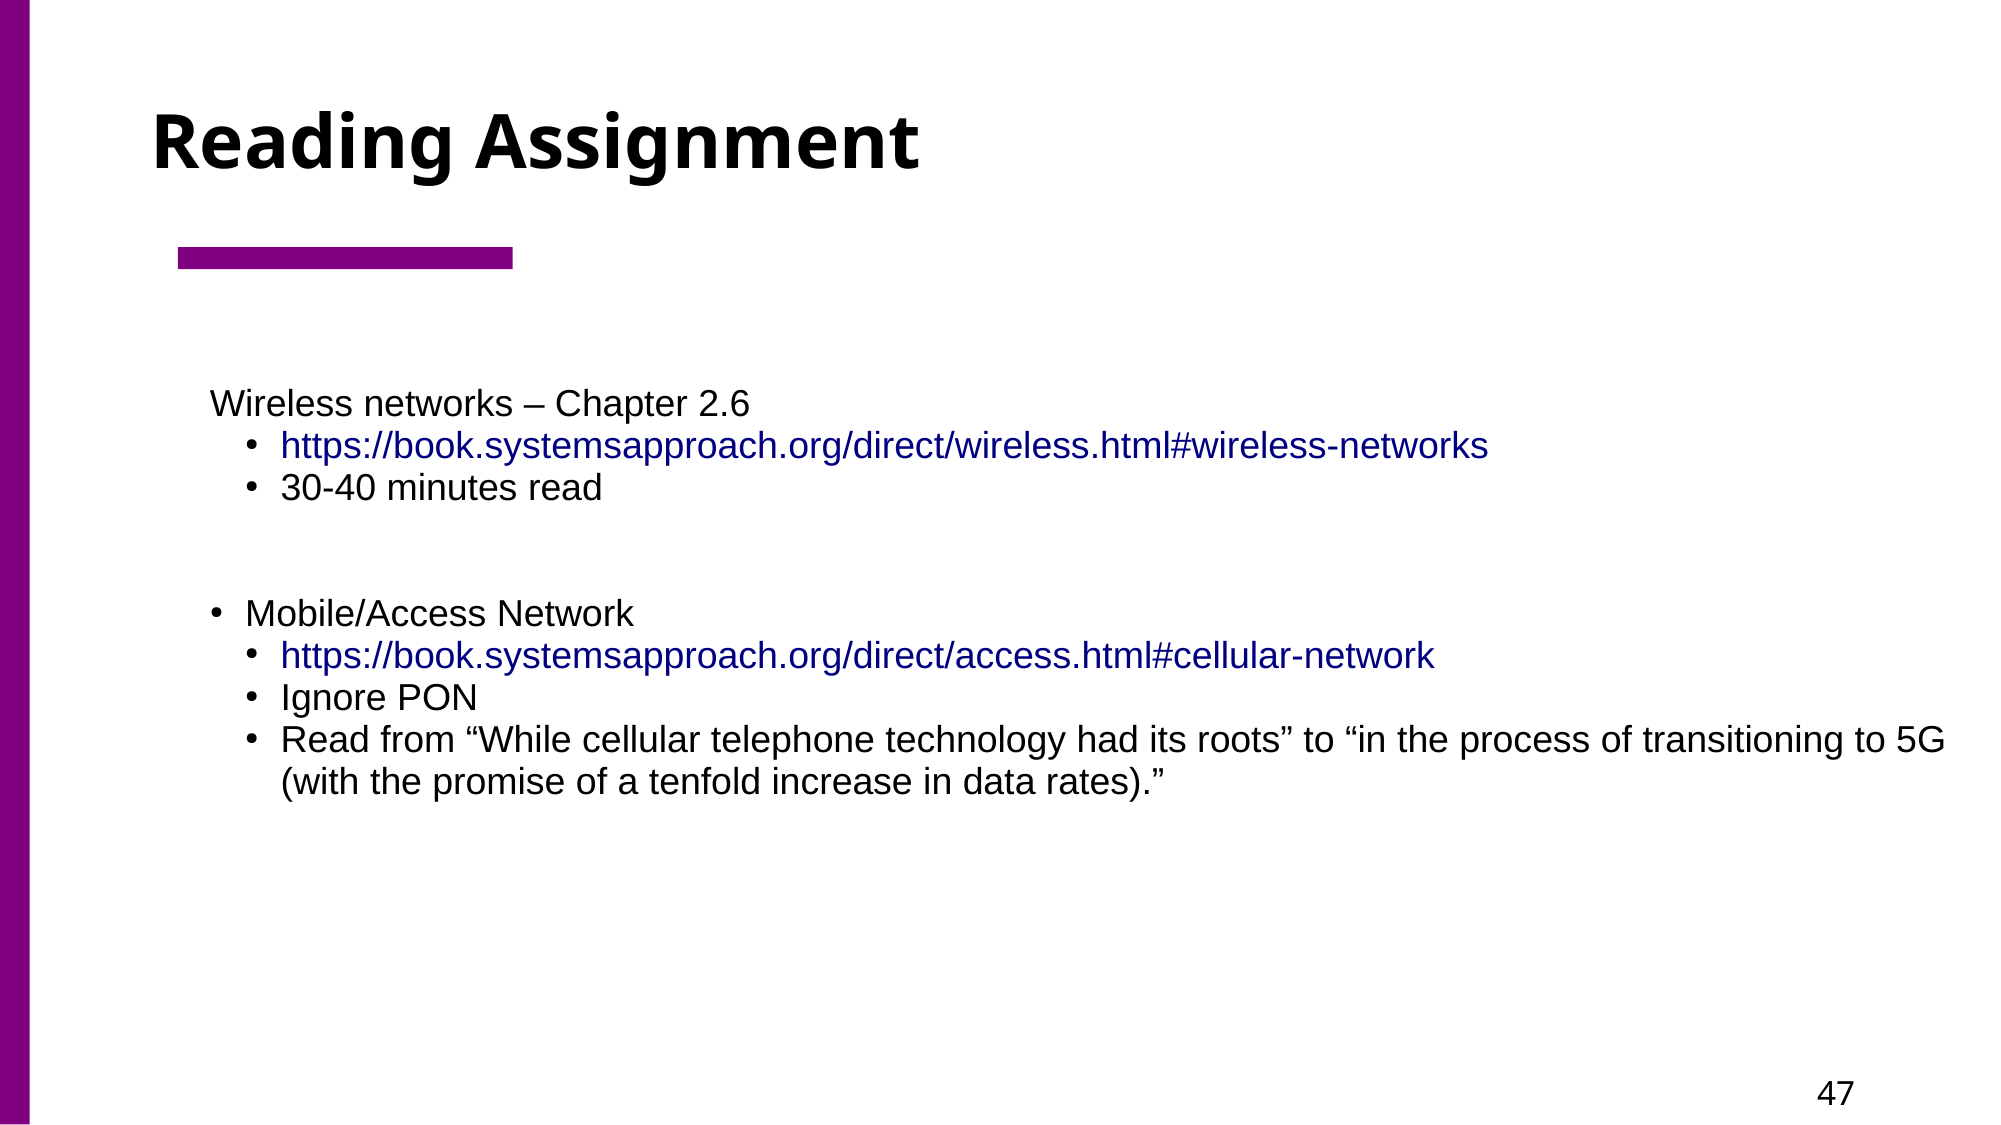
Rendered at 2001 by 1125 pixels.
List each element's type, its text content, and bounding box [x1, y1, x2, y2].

text_box Wireless networks – Chapter 2.6 https://book.systemsapproach.org/direct/wireless.html#wireless-networks 30-40 minutes read Mobile/Access Network https://book.systemsapproach.org/direct/access.html#cellular-network Ignore PON Read from “While cellular telephone technology had its roots” to “in the process of transitioning to 5G (with the promise of a tenfold increase in data rates).” [195, 375, 1973, 852]
title Reading Assignment [99, 44, 1900, 233]
